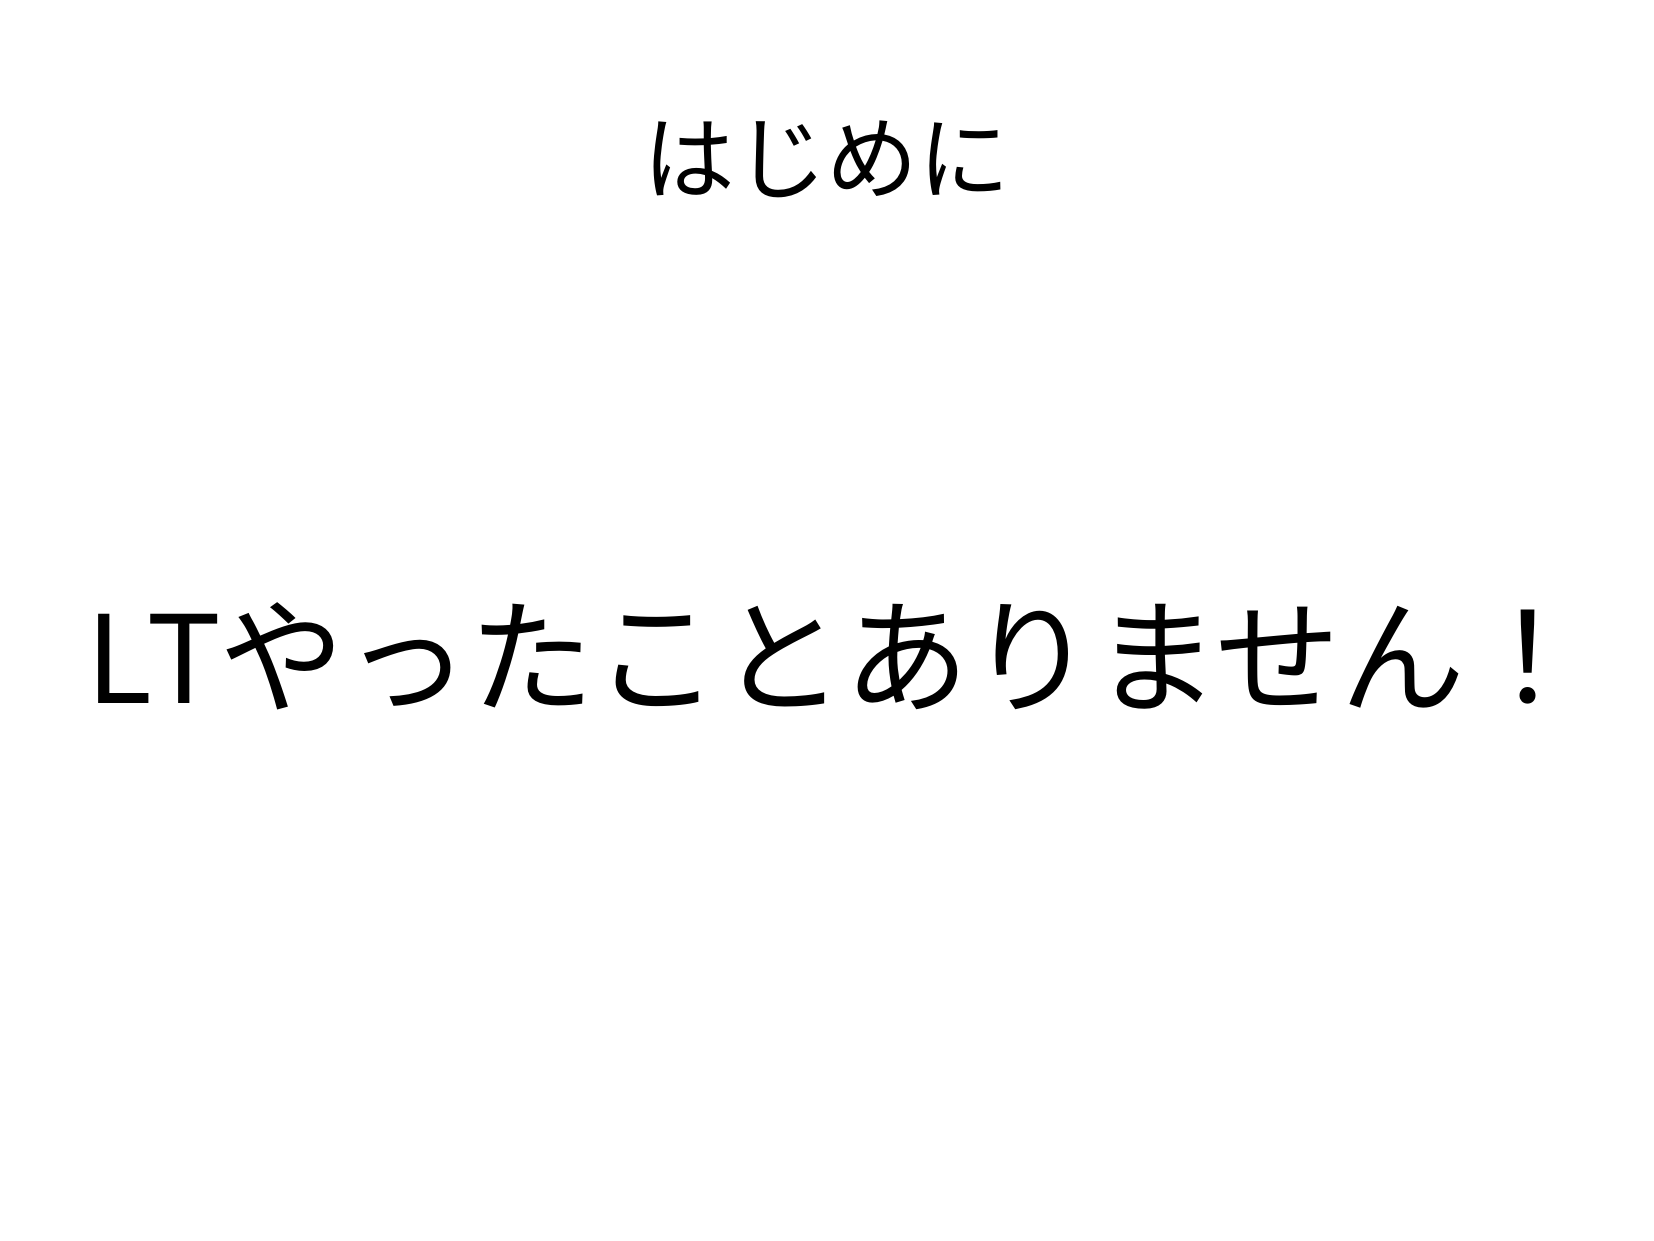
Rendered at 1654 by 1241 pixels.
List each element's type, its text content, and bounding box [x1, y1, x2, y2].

subtitle LTやったことありません！ [47, 290, 1630, 1010]
title はじめに [82, 49, 1571, 257]
